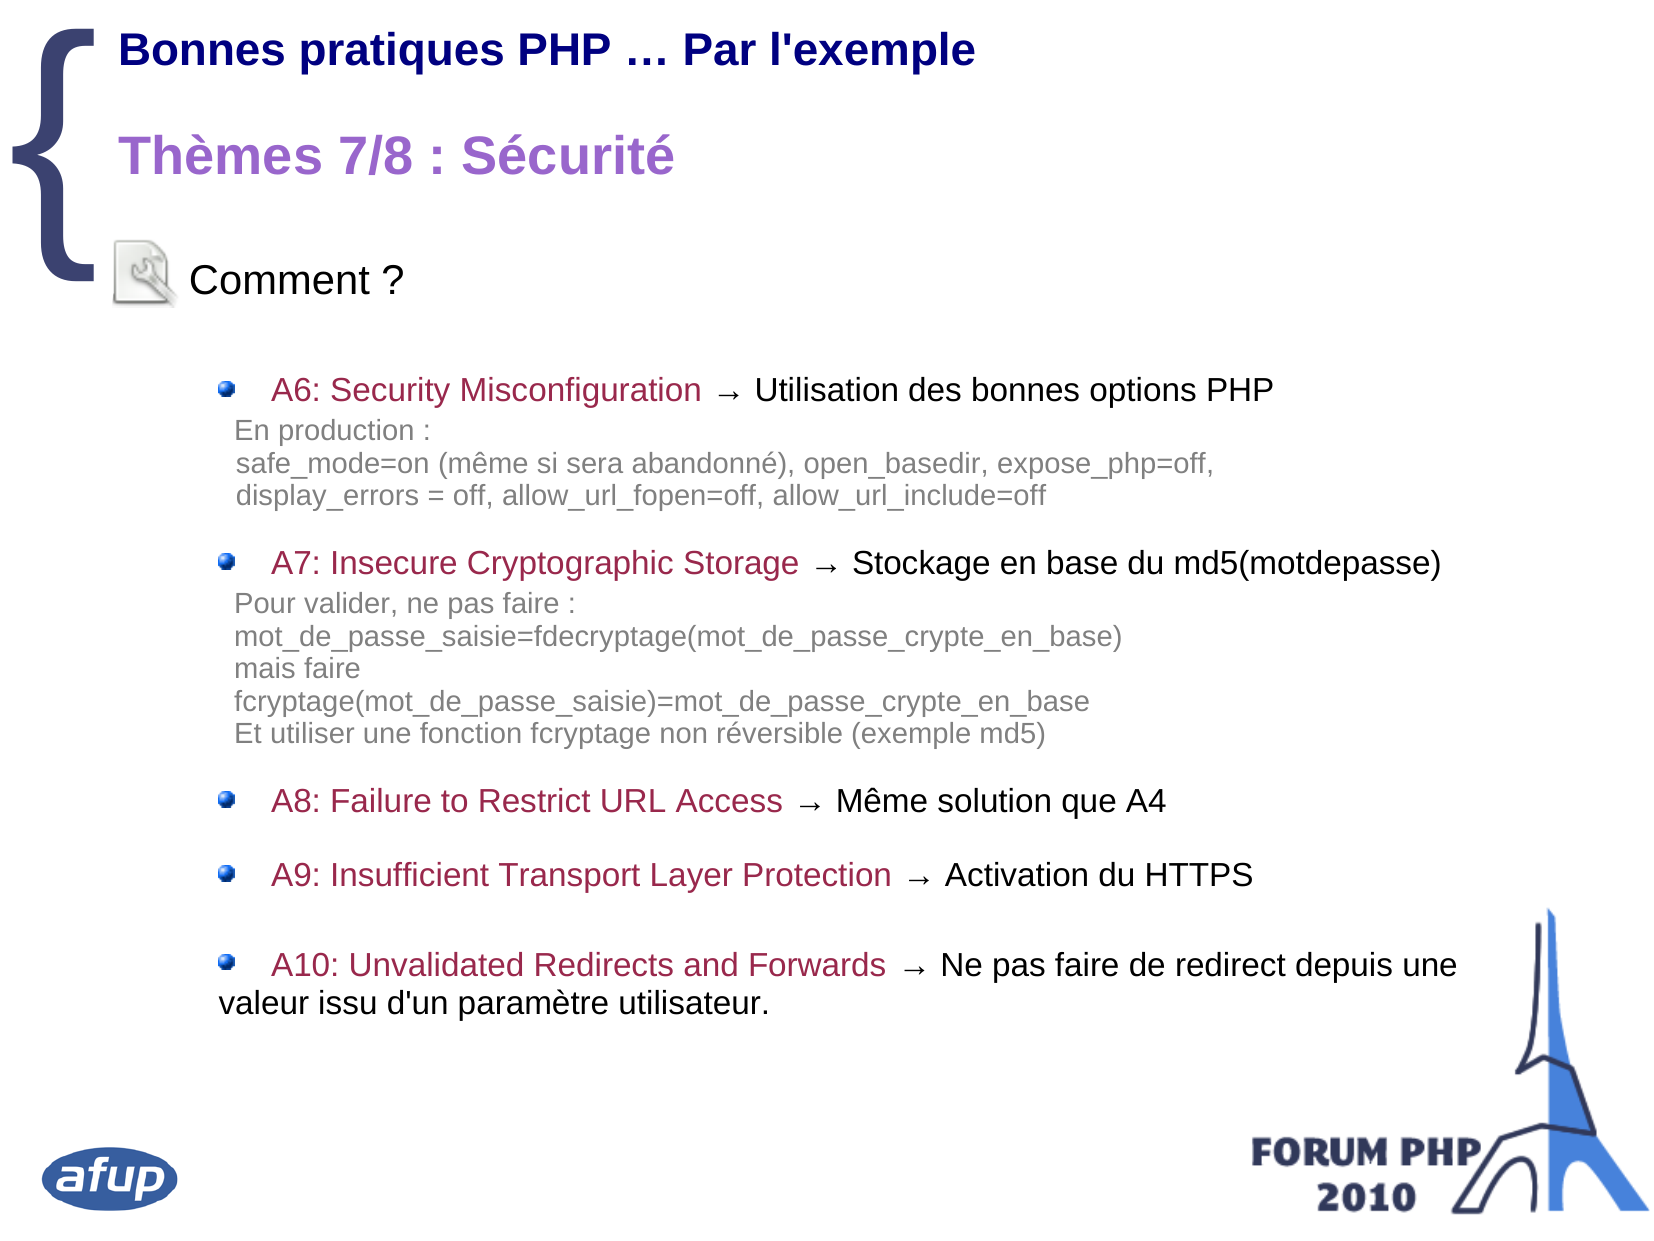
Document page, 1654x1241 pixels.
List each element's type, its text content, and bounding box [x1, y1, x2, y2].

subtitle Comment ? [188, 206, 1624, 355]
picture [41, 1146, 178, 1211]
text_box A6: Security Misconfiguration → Utilisation des bonnes options PHP En production : safe_mode=on (même si sera abandonné), open_basedir, expose_php=off, display_errors = off, allow_url_fopen=off, allow_url_include=off A7: Insecure Cryptographic Storage → Stockage en base du md5(motdepasse) Pour valider, ne pas faire : mot_de_passe_saisie=fdecryptage(mot_de_passe_crypte_en_base) mais faire fcryptage(mot_de_passe_saisie)=mot_de_passe_crypte_en_base Et utiliser une fonction fcryptage non réversible (exemple md5) A8: Failure to Restrict URL Access → Même solution que A4 A9: Insufficient Transport Layer Protection → Activation du HTTPS A10: Unvalidated Redirects and Forwards → Ne pas faire de redirect depuis une valeur issu d'un paramètre utilisateur. [218, 371, 1471, 1070]
title Bonnes pratiques PHP … Par l'exemple Thèmes 7/8 : Sécurité [118, 9, 1625, 202]
picture [112, 236, 184, 308]
picture [1240, 872, 1650, 1241]
